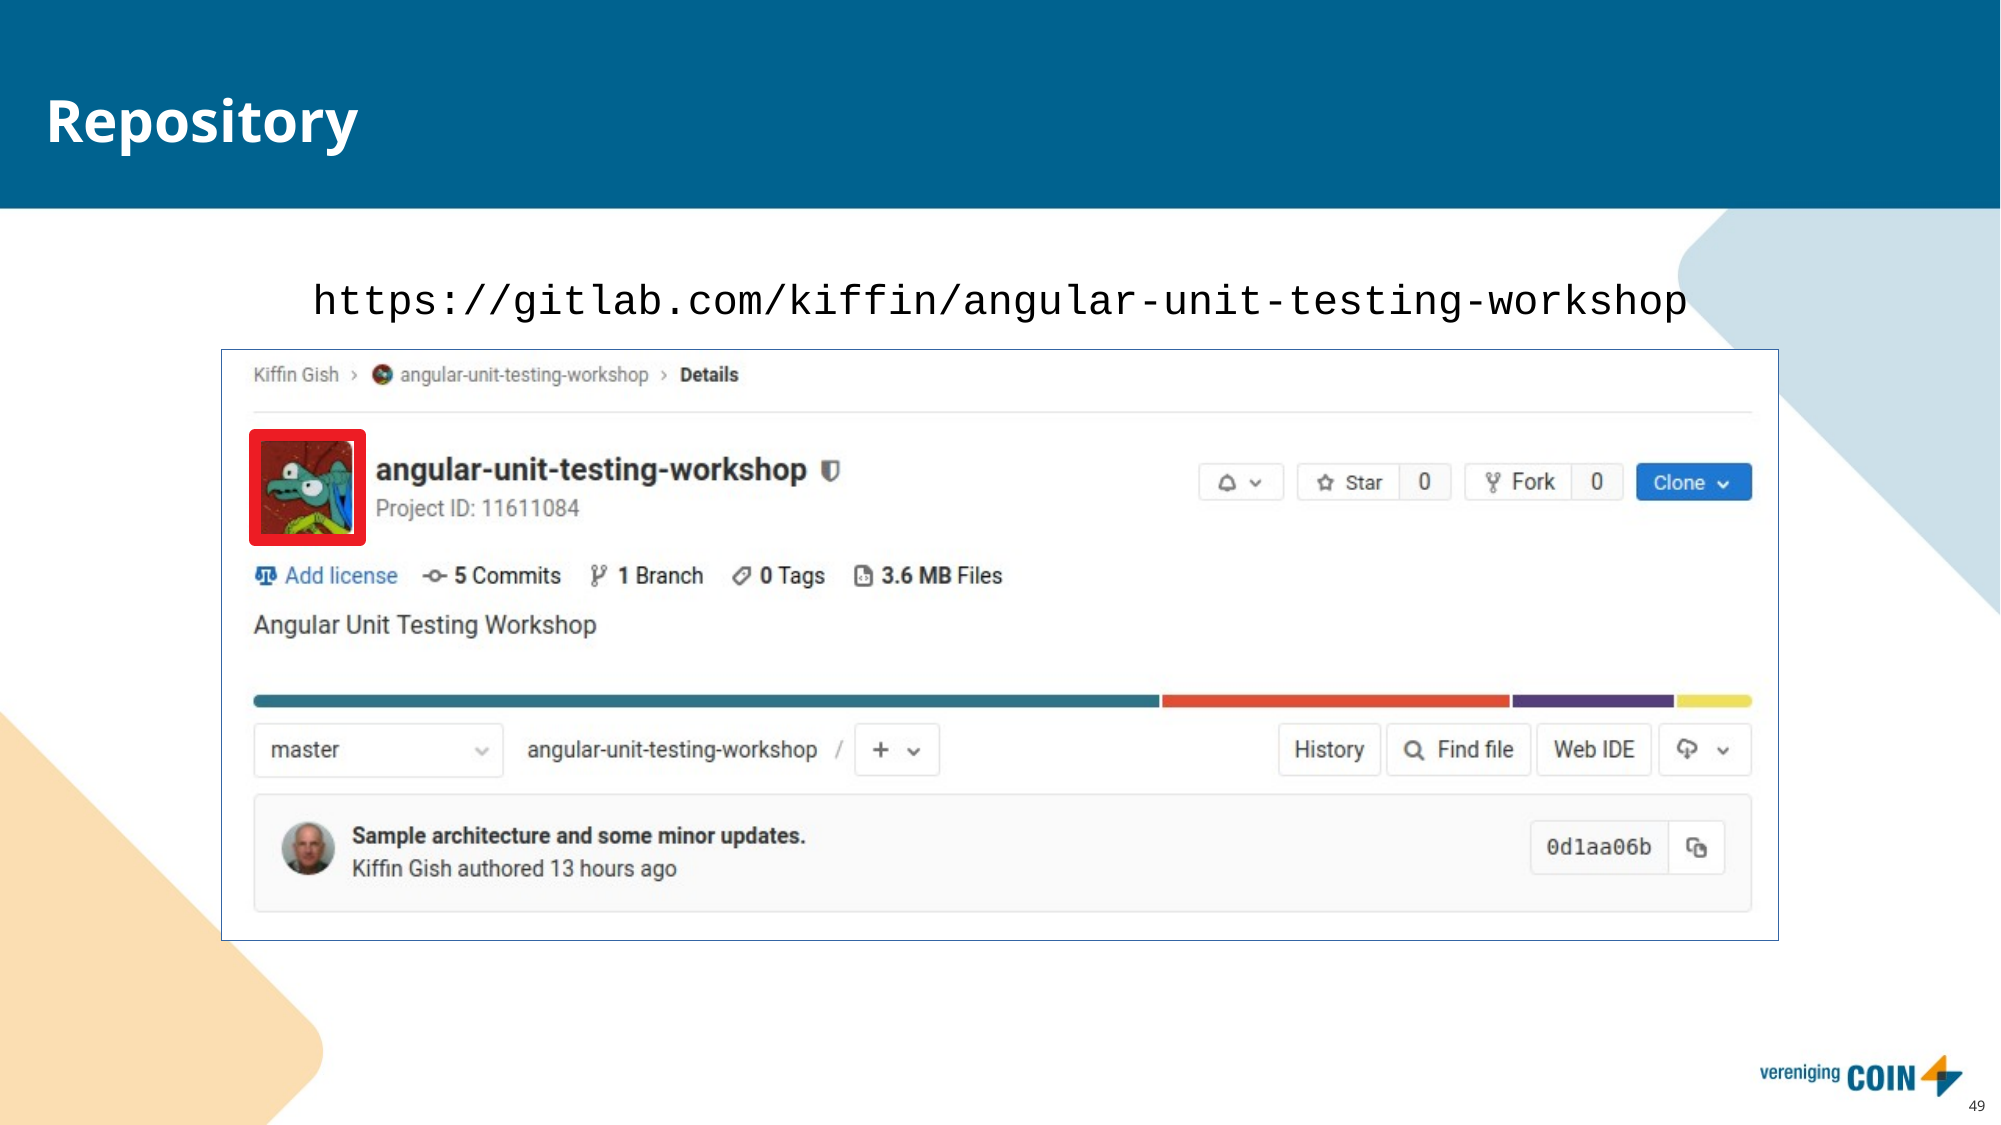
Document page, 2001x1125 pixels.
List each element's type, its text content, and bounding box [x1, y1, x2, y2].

text_box https://gitlab.com/kiffin/angular-unit-testing-workshop [167, 240, 1833, 1009]
picture [0, 208, 2001, 1125]
text_box Repository [30, 31, 1969, 162]
